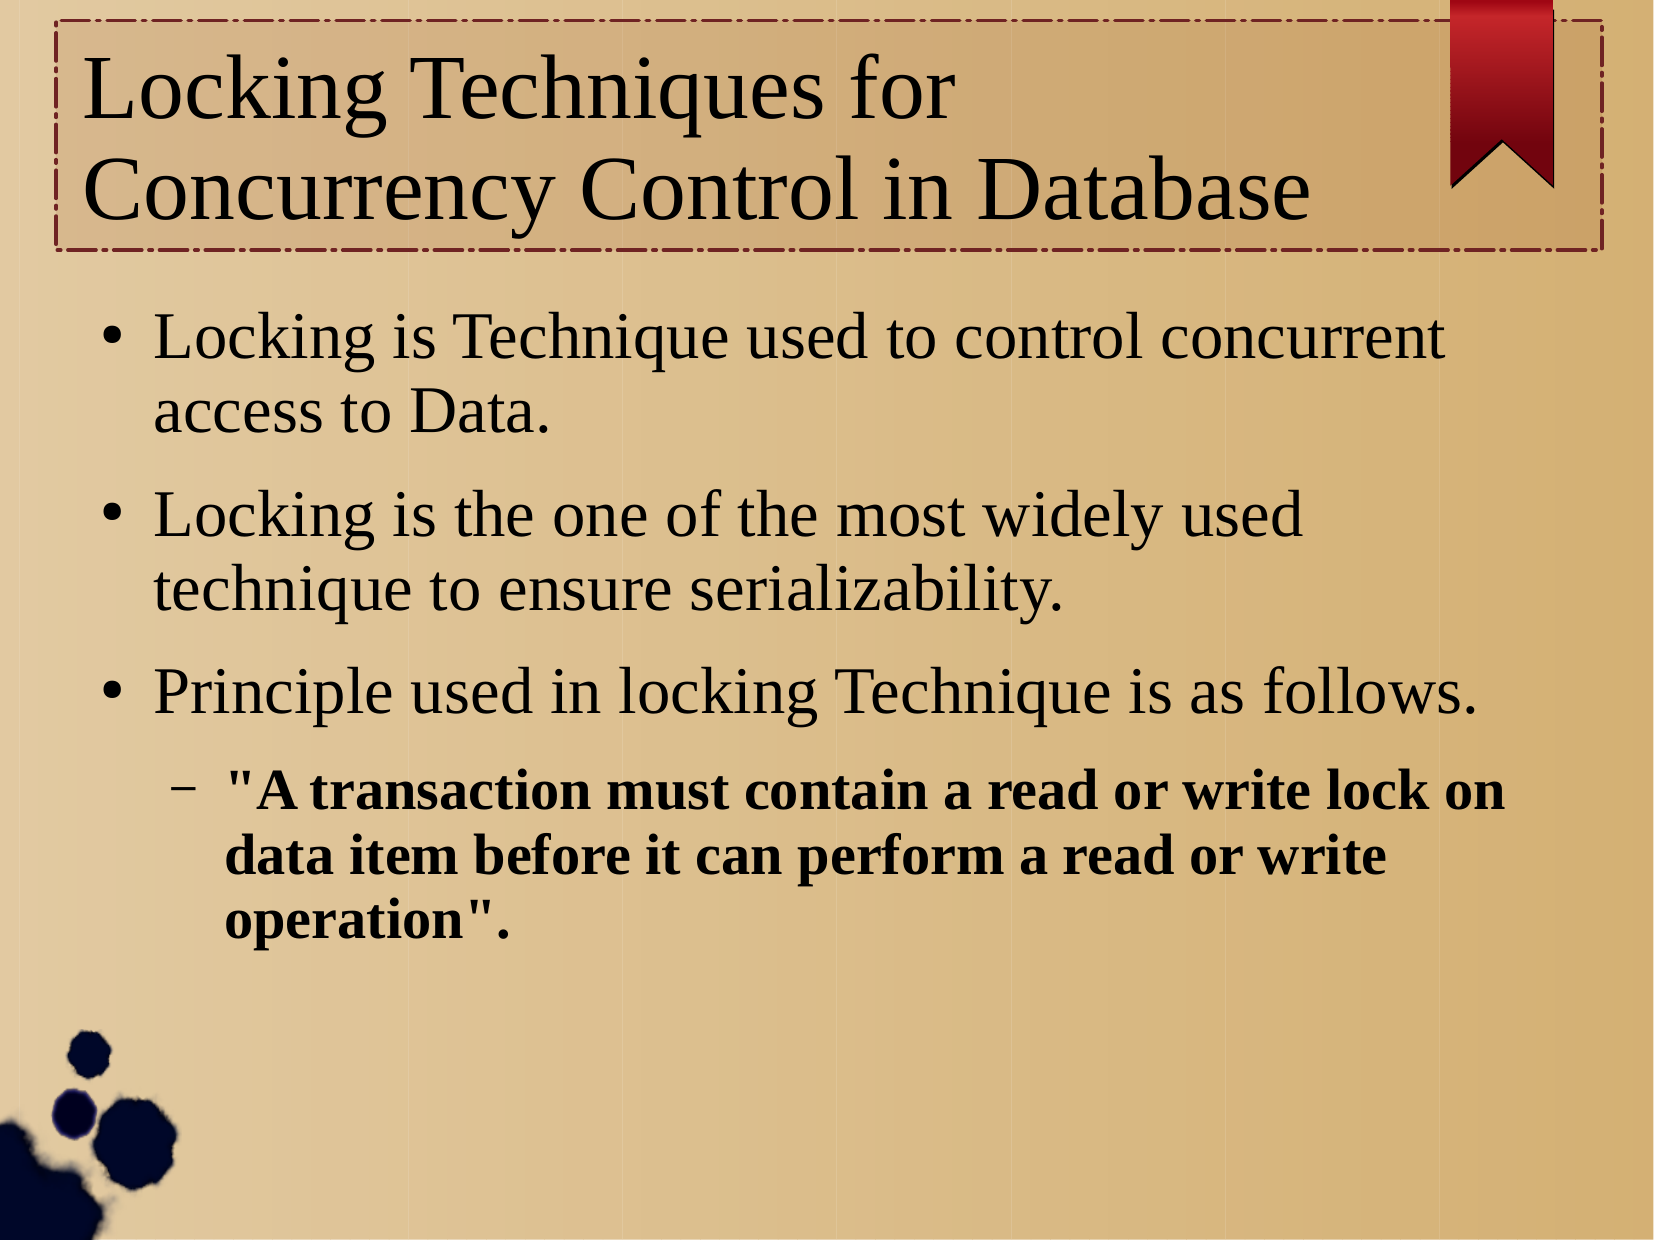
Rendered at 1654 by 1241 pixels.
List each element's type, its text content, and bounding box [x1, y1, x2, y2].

list Locking is Technique used to control concurrent access to Data. Locking is the one of the most widely used technique to ensure serializability. Principle used in locking Technique is as follows. "A transaction must contain a read or write lock on data item before it can perform a read or write operation". [82, 299, 1571, 1019]
title Locking Techniques for Concurrency Control in Database [82, 35, 1412, 240]
